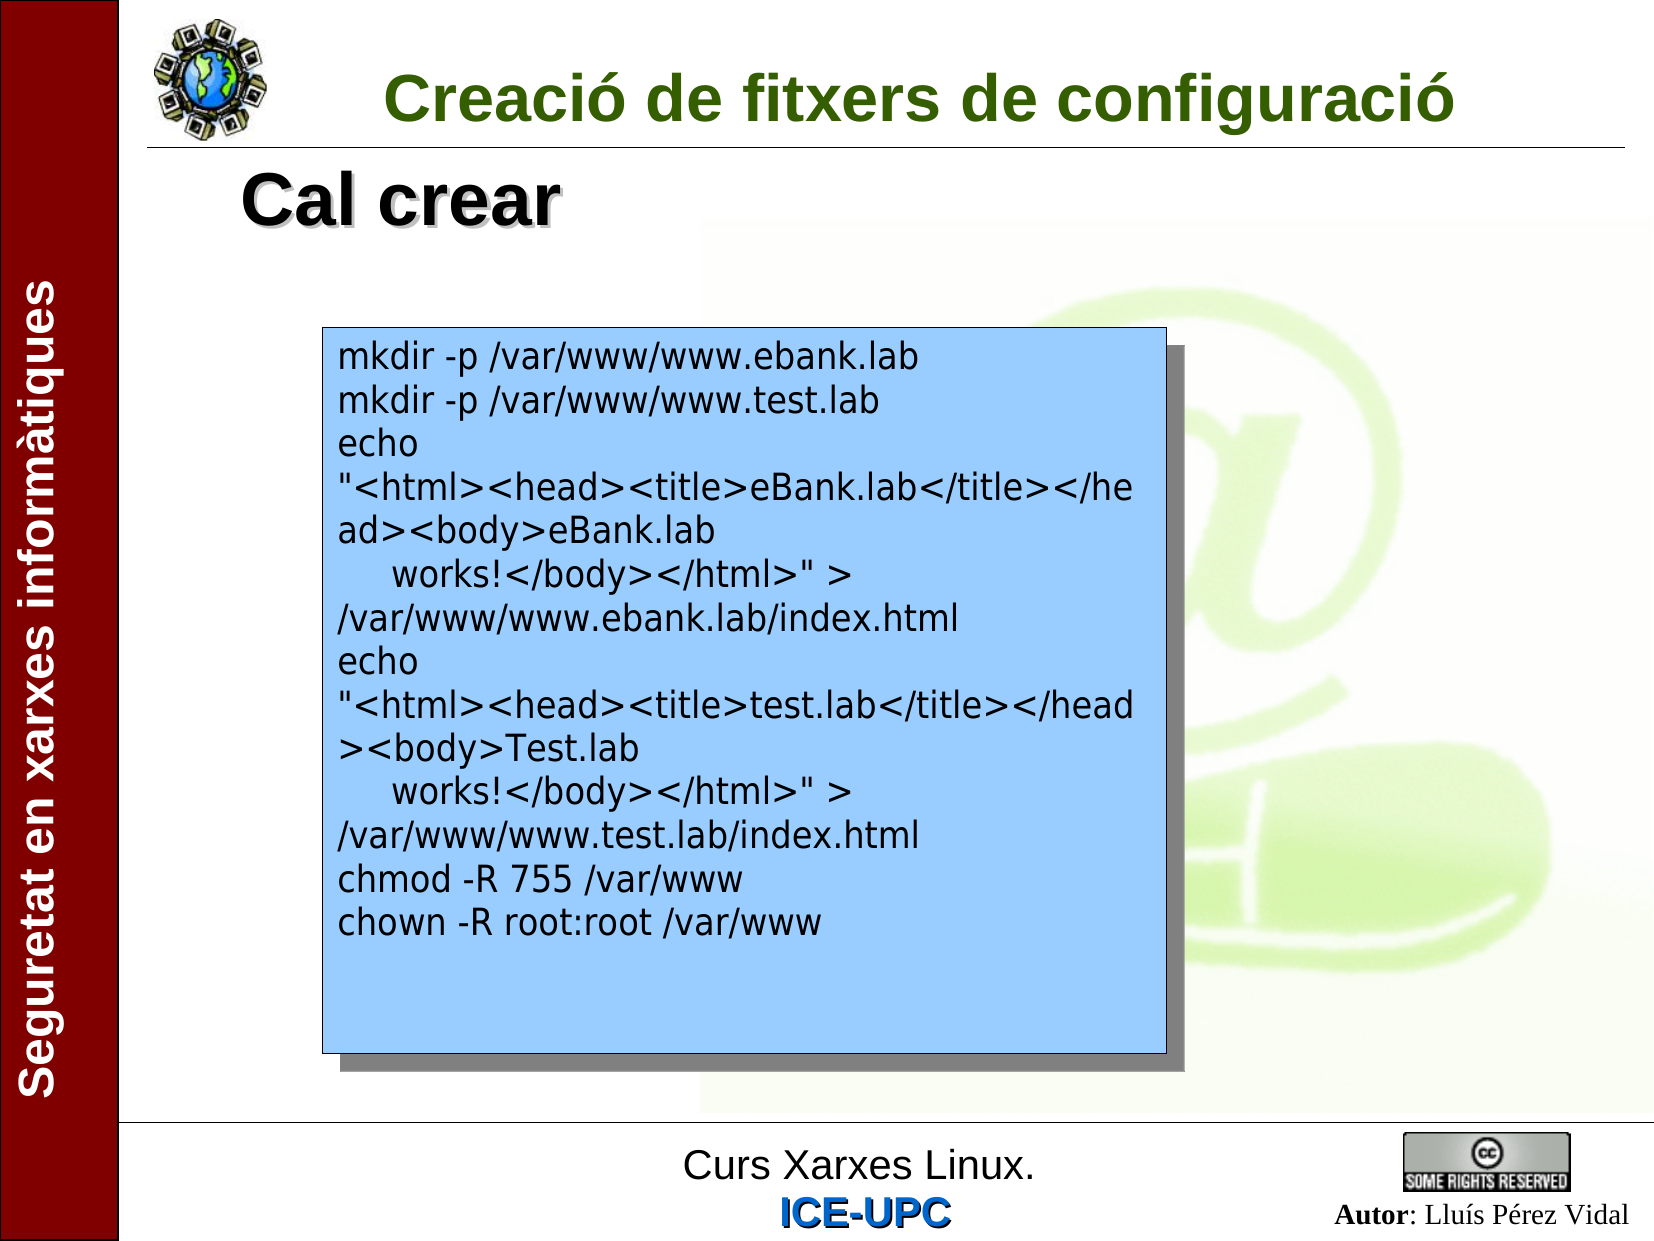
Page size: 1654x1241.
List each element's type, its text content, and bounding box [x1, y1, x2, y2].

text_box mkdir -p /var/www/www.ebank.lab mkdir -p /var/www/www.test.lab echo "<html><head><title>eBank.lab</title></head><body>eBank.lab works!</body></html>" > /var/www/www.ebank.lab/index.html echo "<html><head><title>test.lab</title></head><body>Test.lab works!</body></html>" > /var/www/www.test.lab/index.html chmod -R 755 /var/www chown -R root:root /var/www [322, 327, 1167, 1054]
picture [154, 19, 268, 49]
picture [1403, 1132, 1571, 1192]
title Creació de fitxers de configuració [129, 49, 1619, 148]
picture [700, 217, 1654, 1113]
list Cal crear [169, 157, 1641, 839]
